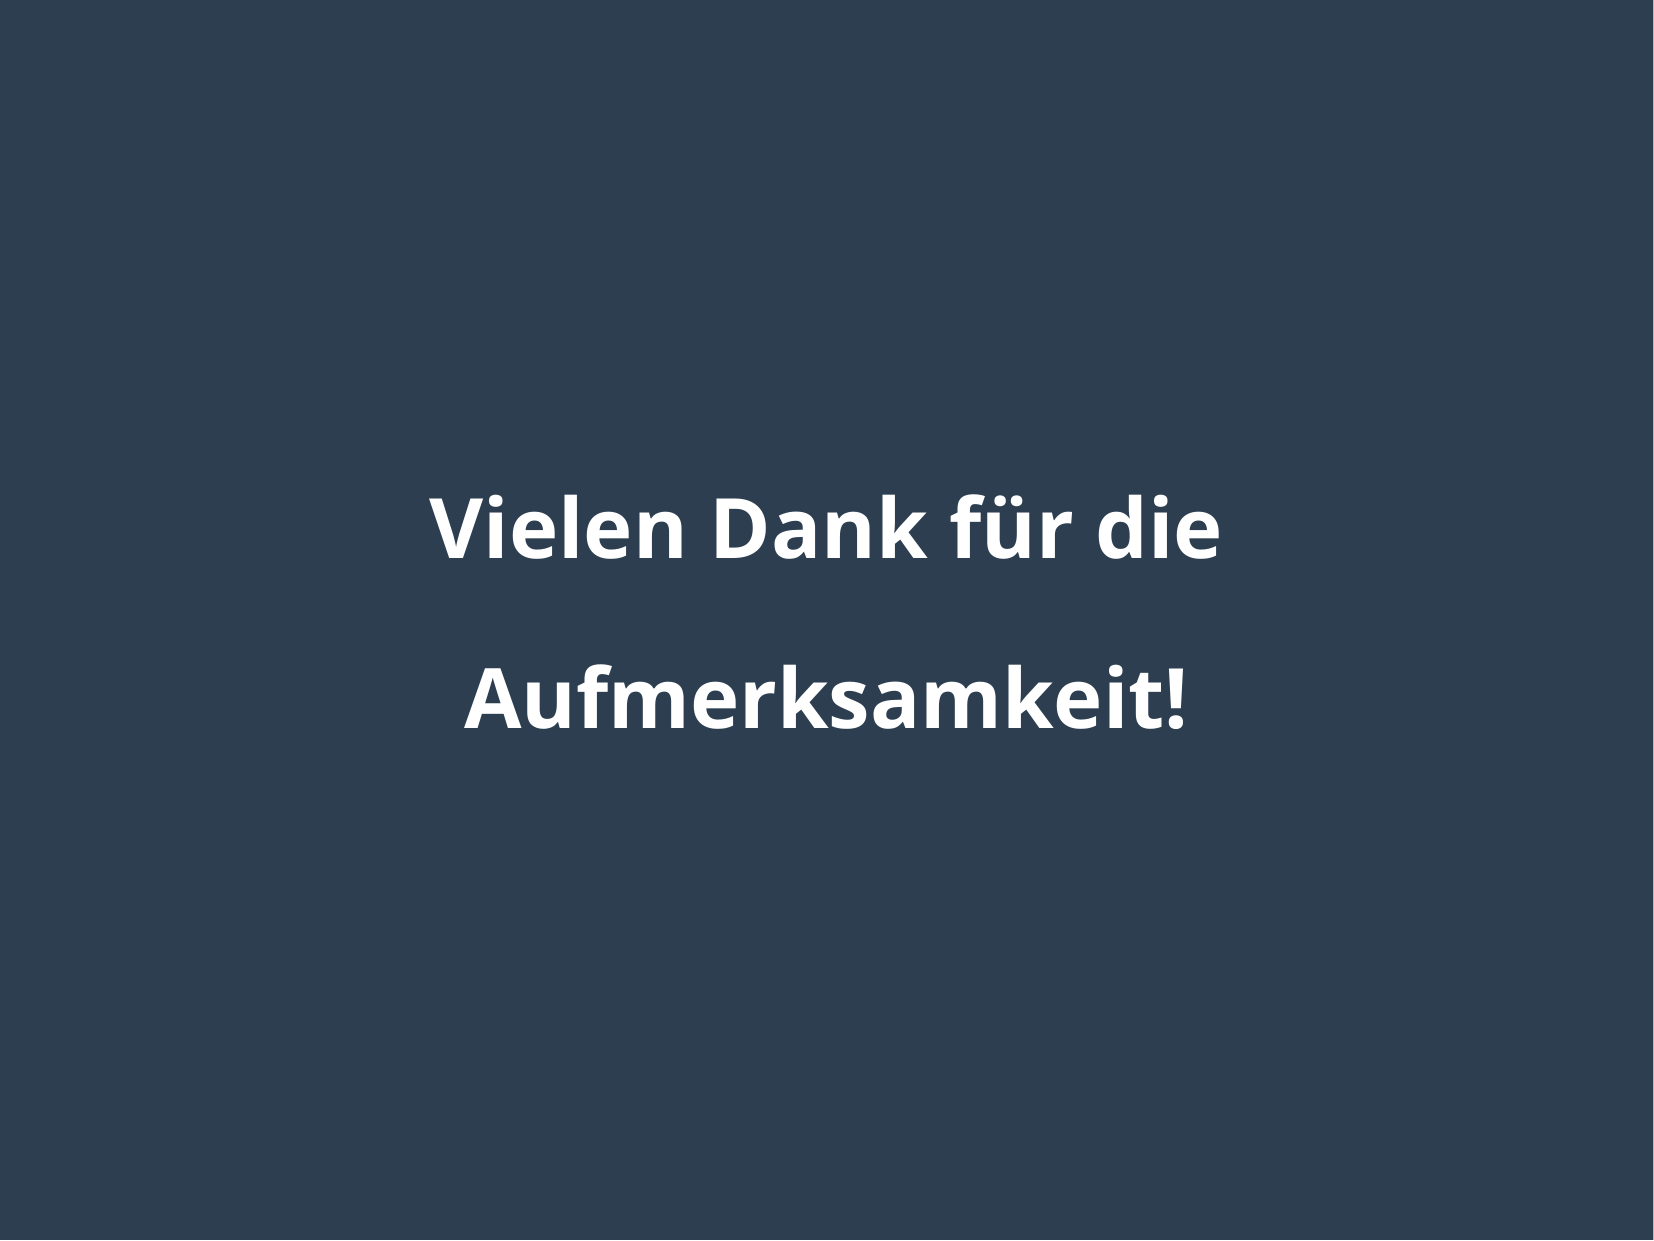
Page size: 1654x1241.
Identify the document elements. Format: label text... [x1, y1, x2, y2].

title Vielen Dank für die Aufmerksamkeit! [58, 437, 1595, 729]
